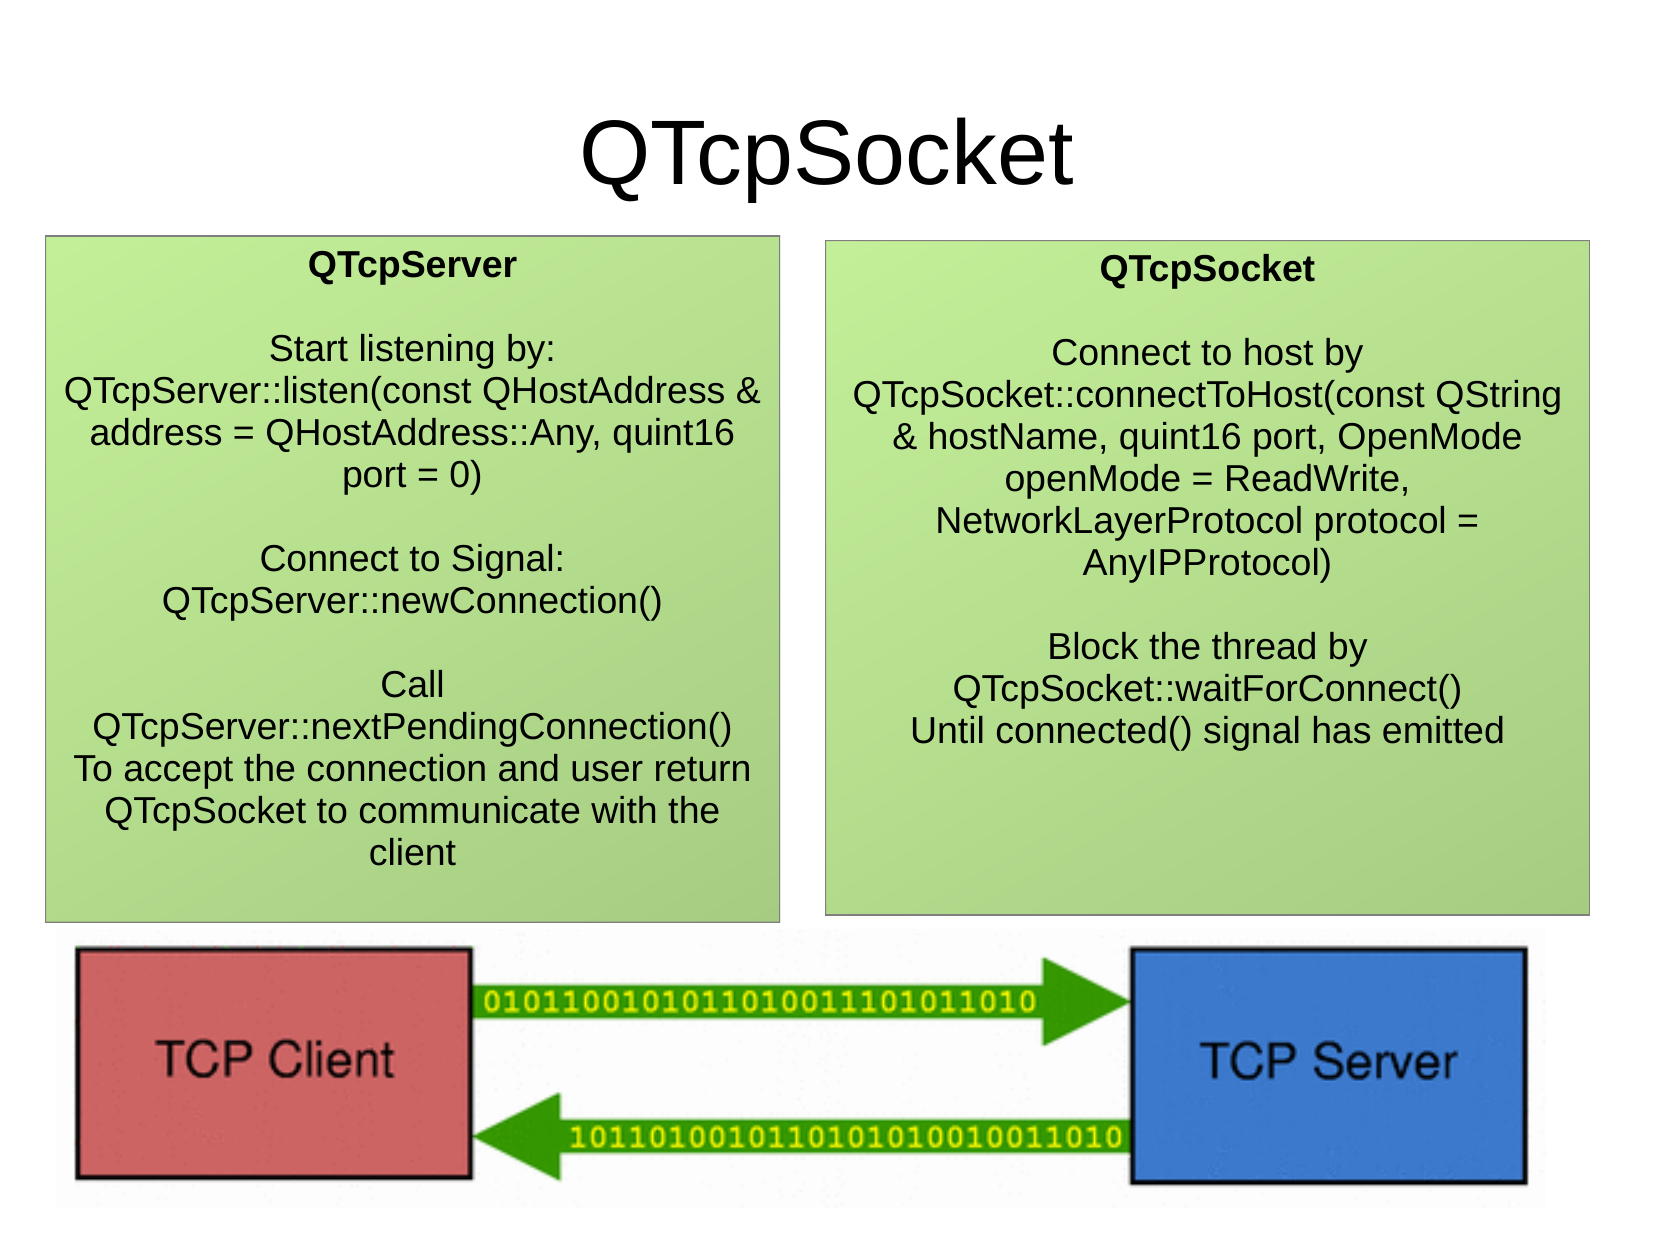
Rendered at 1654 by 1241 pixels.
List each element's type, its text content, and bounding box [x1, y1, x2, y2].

text_box QTcpServer Start listening by: QTcpServer::listen(const QHostAddress & address = QHostAddress::Any, quint16 port = 0) Connect to Signal: QTcpServer::newConnection() Call QTcpServer::nextPendingConnection() To accept the connection and user return QTcpSocket to communicate with the client [45, 235, 781, 916]
title QTcpSocket [82, 49, 1571, 257]
text_box QTcpSocket Connect to host by QTcpSocket::connectToHost(const QString & hostName, quint16 port, OpenMode openMode = ReadWrite, NetworkLayerProtocol protocol = AnyIPProtocol) Block the thread by QTcpSocket::waitForConnect() Until connected() signal has emitted [825, 240, 1591, 916]
picture [56, 929, 1546, 1208]
